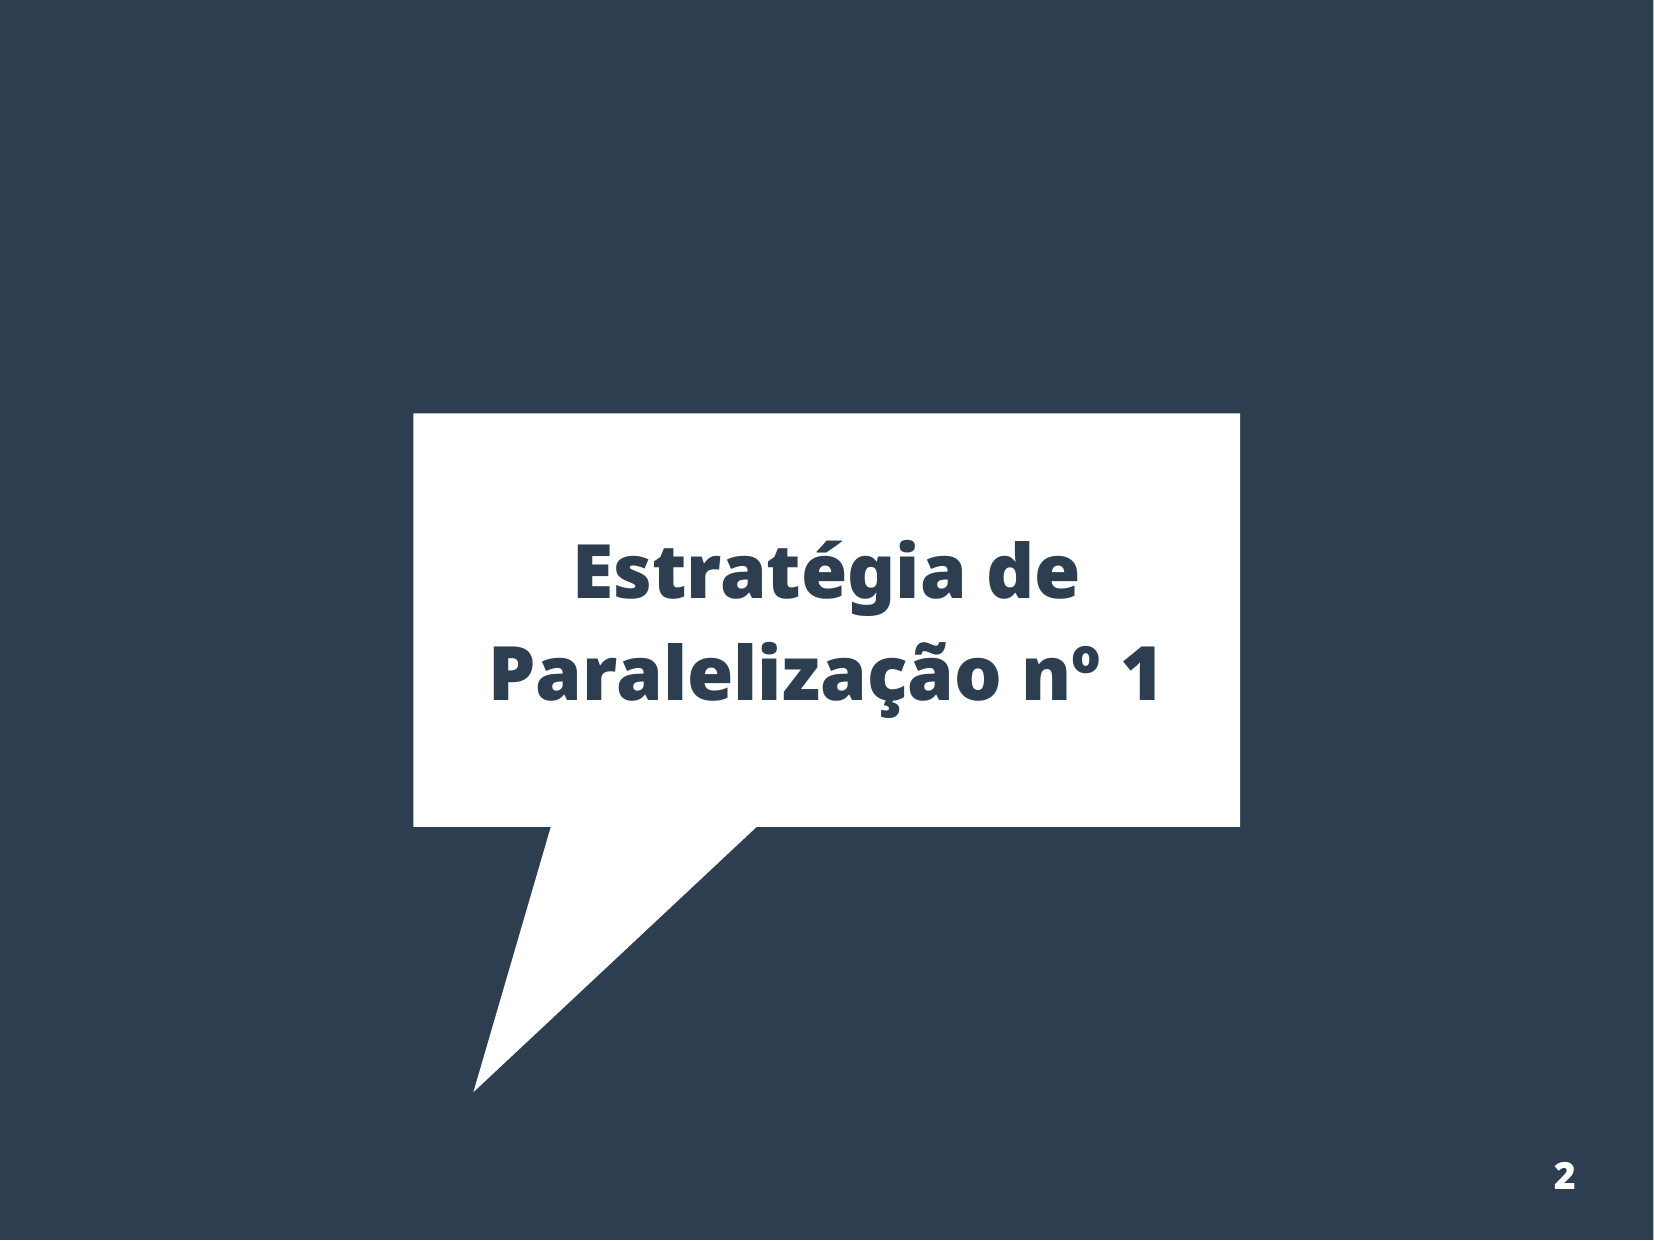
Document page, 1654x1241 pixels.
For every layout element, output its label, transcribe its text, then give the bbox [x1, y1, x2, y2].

title Estratégia de Paralelização nº 1 [442, 442, 1211, 798]
